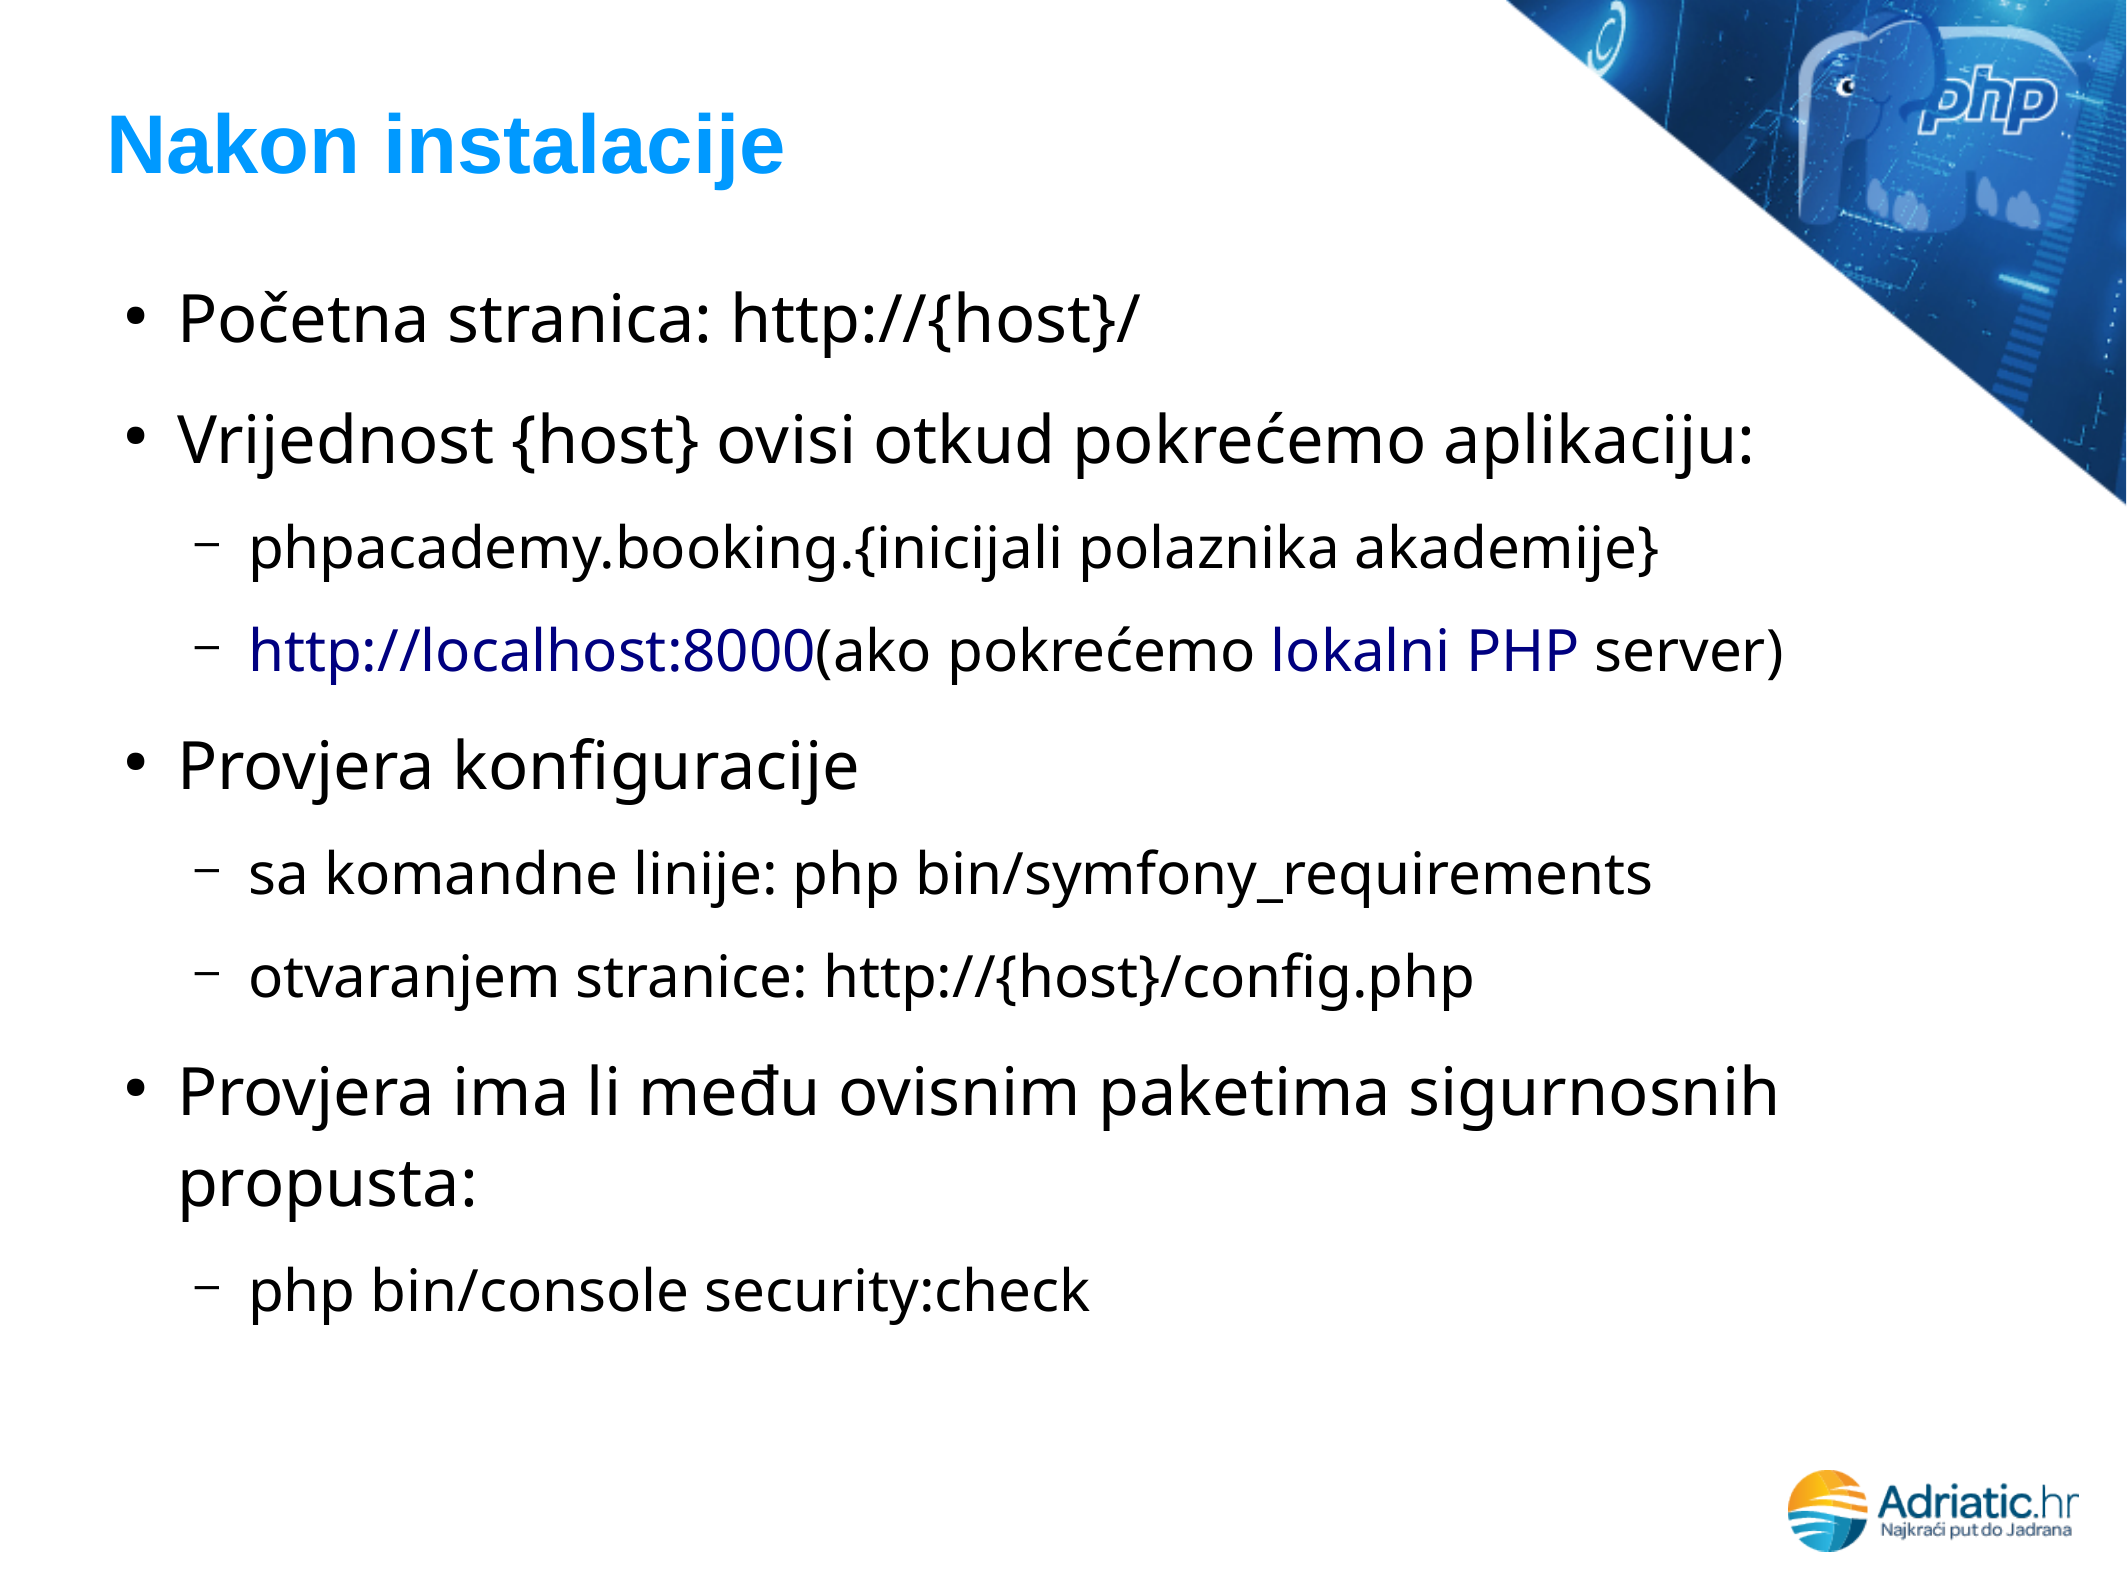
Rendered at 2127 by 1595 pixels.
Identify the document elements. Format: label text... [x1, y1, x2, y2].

title Nakon instalacije [106, 70, 1630, 219]
list Početna stranica: http://{host}/ Vrijednost {host} ovisi otkud pokrećemo aplikaciju: phpacademy.booking.{inicijali polaznika akademije} http://localhost:8000(ako pokrećemo lokalni PHP server) Provjera konfiguracije sa komandne linije: php bin/symfony_requirements otvaranjem stranice: http://{host}/config.php Provjera ima li među ovisnim paketima sigurnosnih propusta: php bin/console security:check [106, 271, 2020, 1453]
picture [1788, 1470, 2079, 1552]
picture [1505, 0, 2127, 625]
